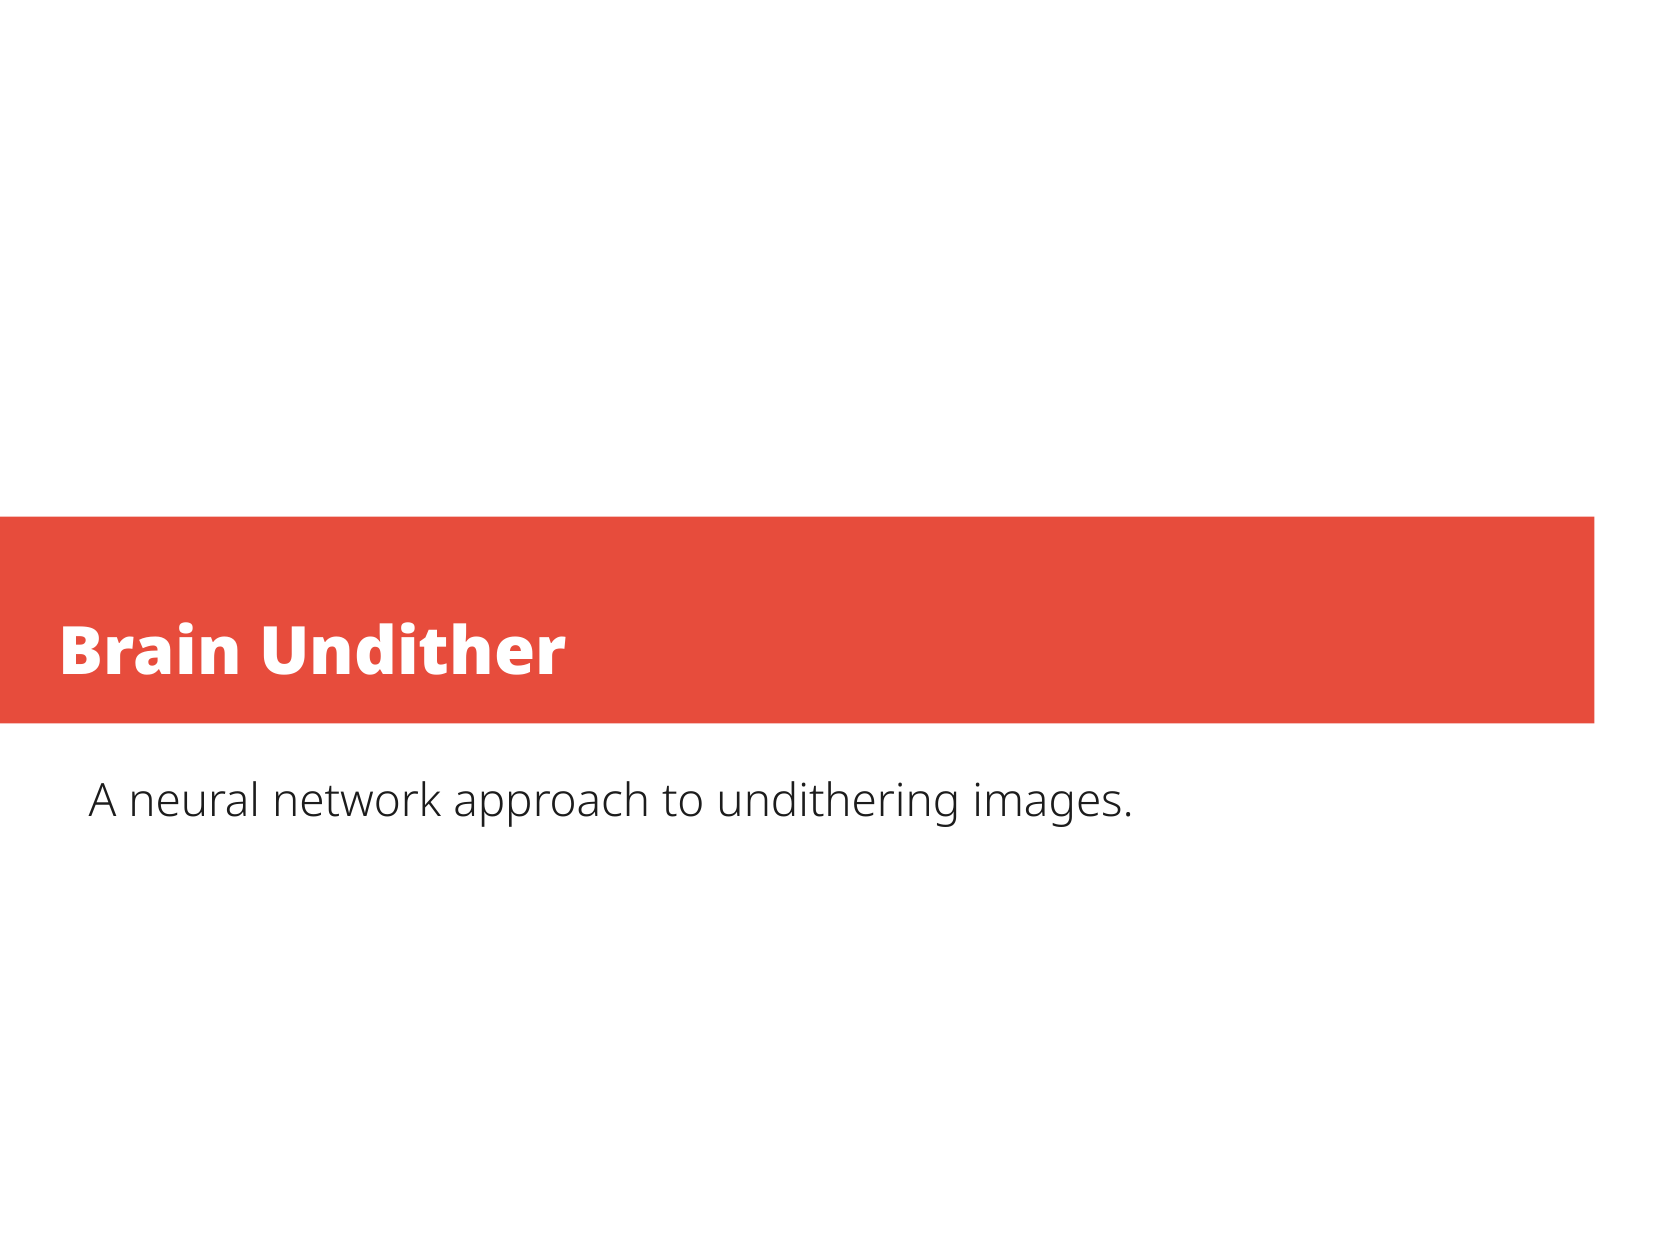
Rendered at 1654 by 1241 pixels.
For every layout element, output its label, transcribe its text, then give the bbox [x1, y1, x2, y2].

subtitle A neural network approach to undithering images. [88, 767, 1595, 1182]
title Brain Undither [59, 546, 1595, 694]
